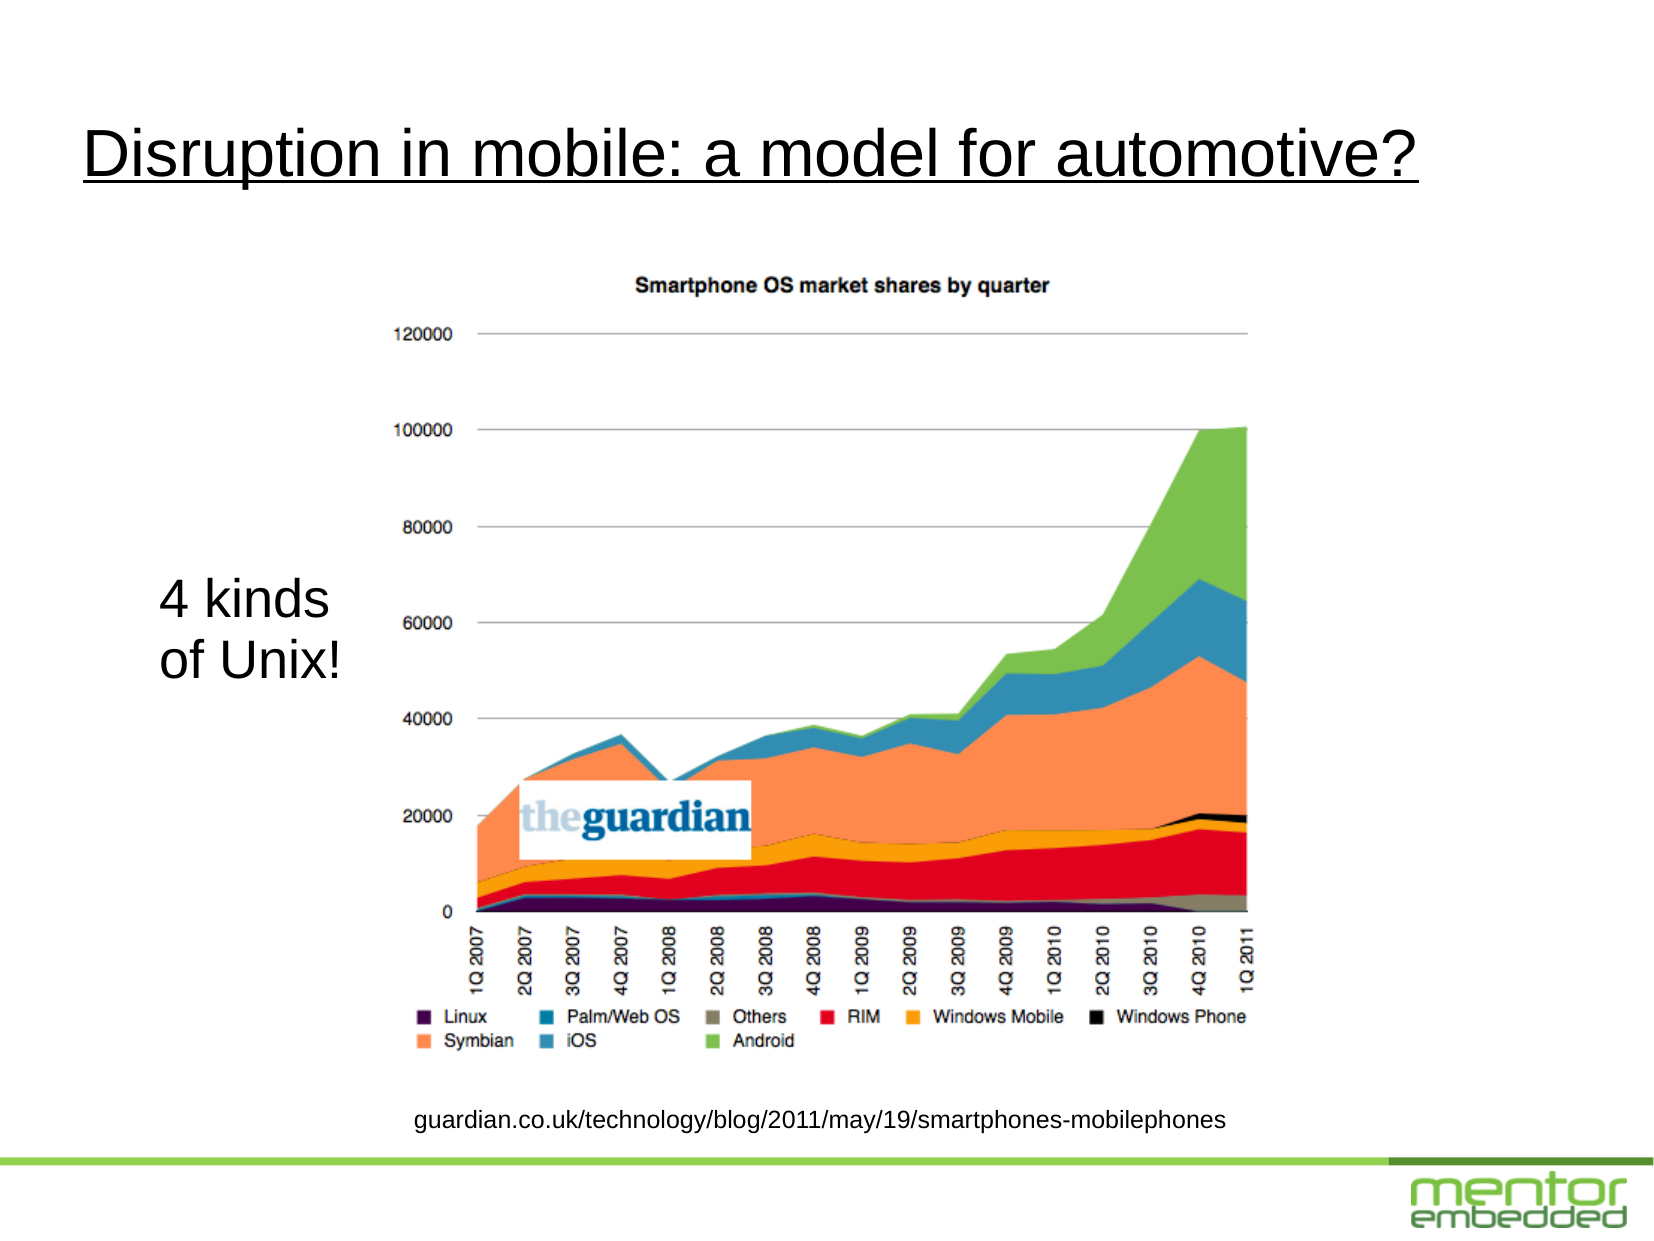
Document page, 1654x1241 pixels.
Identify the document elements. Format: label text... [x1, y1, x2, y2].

text_box 4 kinds of Unix! [144, 561, 358, 698]
text_box guardian.co.uk/technology/blog/2011/may/19/smartphones-mobilephones [399, 1098, 1255, 1141]
picture [1411, 1171, 1627, 1228]
title Disruption in mobile: a model for automotive? [82, 49, 1571, 257]
picture [382, 257, 1272, 1096]
